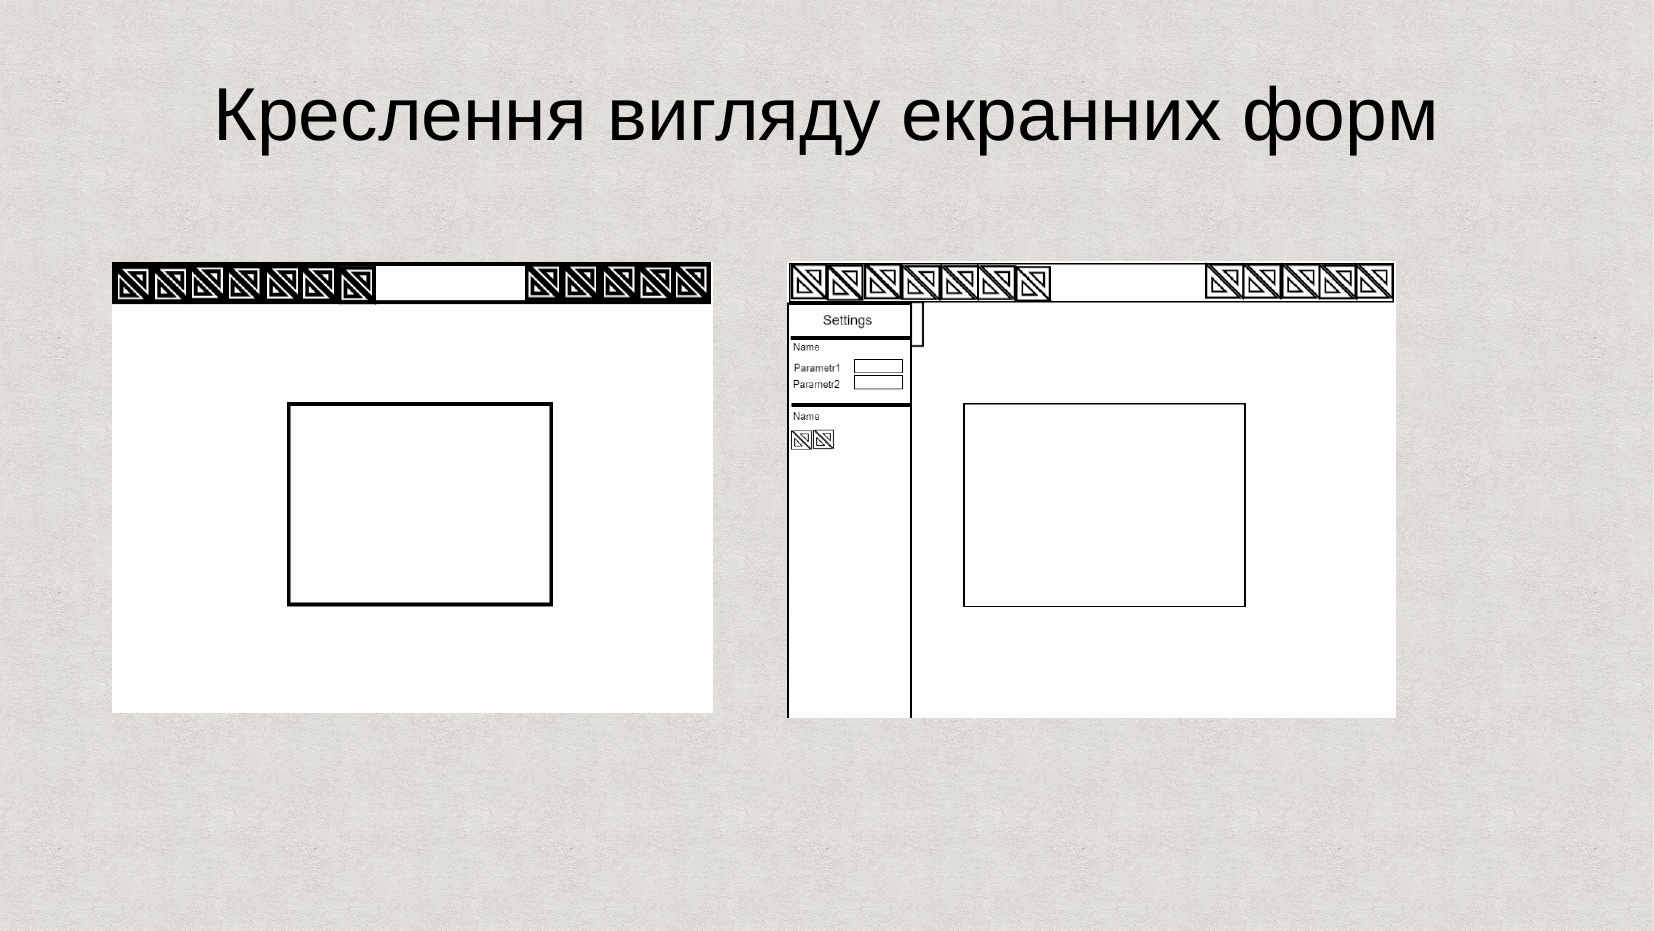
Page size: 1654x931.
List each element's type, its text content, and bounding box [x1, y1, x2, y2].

picture [0, 0, 1654, 931]
title Креслення вигляду екранних форм [82, 37, 1571, 193]
